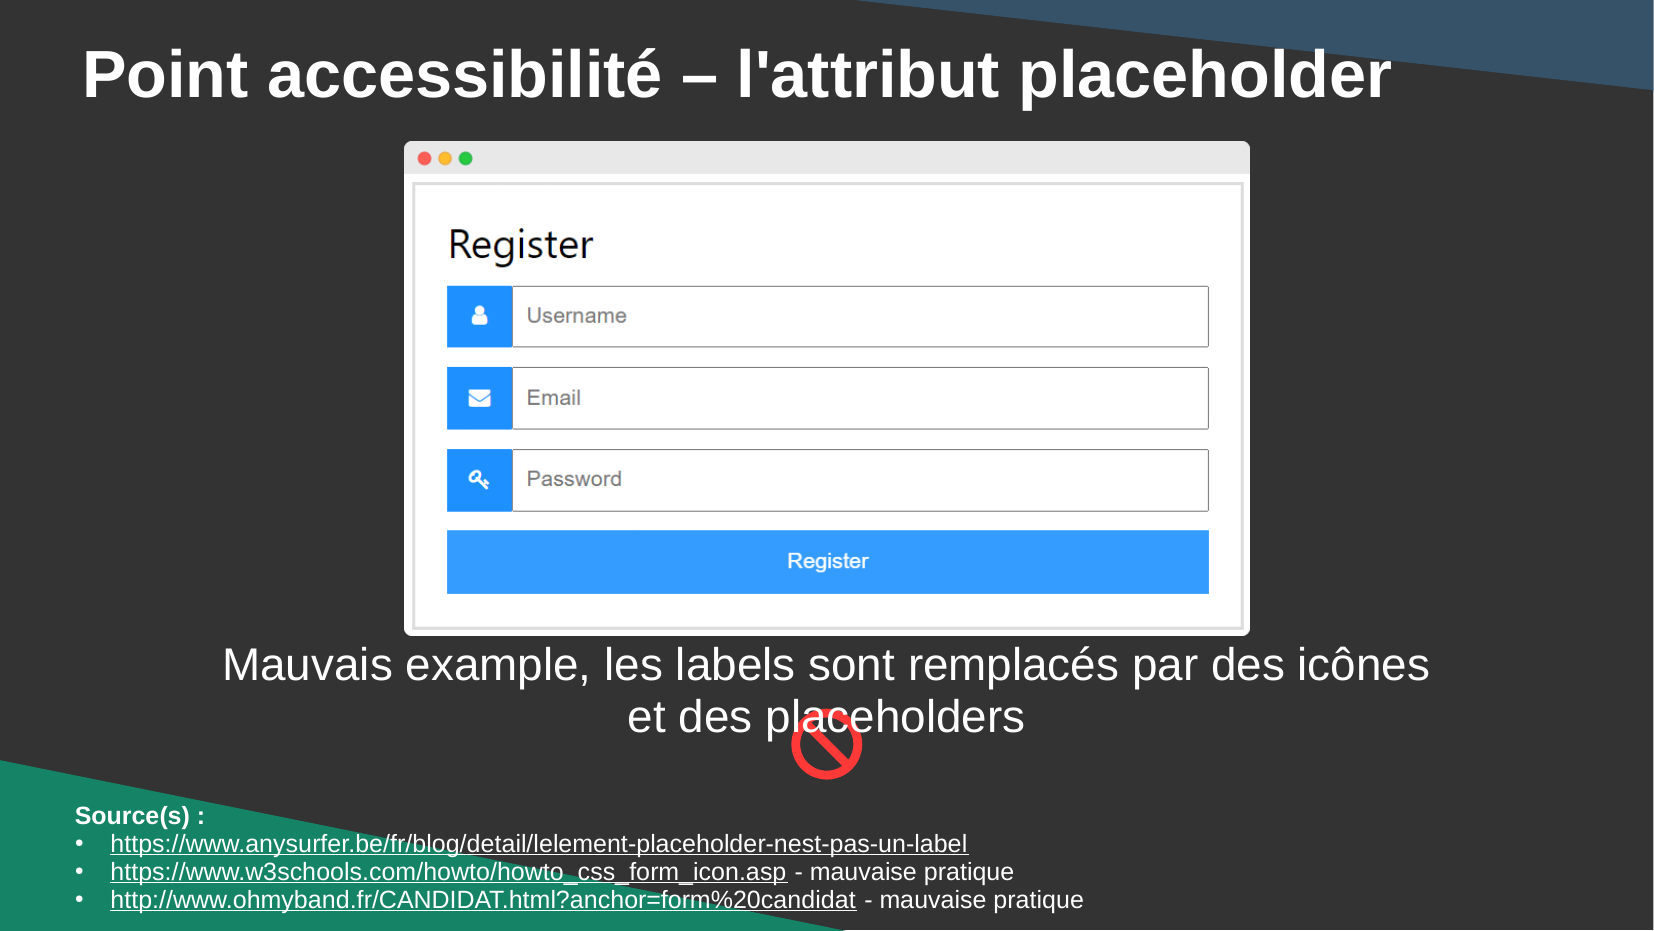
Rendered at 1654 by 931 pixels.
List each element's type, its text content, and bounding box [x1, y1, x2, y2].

title Mauvais example, les labels sont remplacés par des icônes et des placeholders [212, 639, 1441, 751]
text_box [792, 751, 862, 780]
text_box [0, 760, 168, 931]
title Point accessibilité – l'attribut placeholder [82, 37, 1571, 122]
text_box Source(s) : https://www.anysurfer.be/fr/blog/detail/lelement-placeholder-nest-pas-un-label https://www.w3schools.com/howto/howto_css_form_icon.asp - mauvaise pratique http://www.ohmyband.fr/CANDIDAT.html?anchor=form%20candidat - mauvaise pratique [60, 794, 1546, 931]
picture [404, 141, 1250, 636]
text_box [854, 0, 1654, 91]
